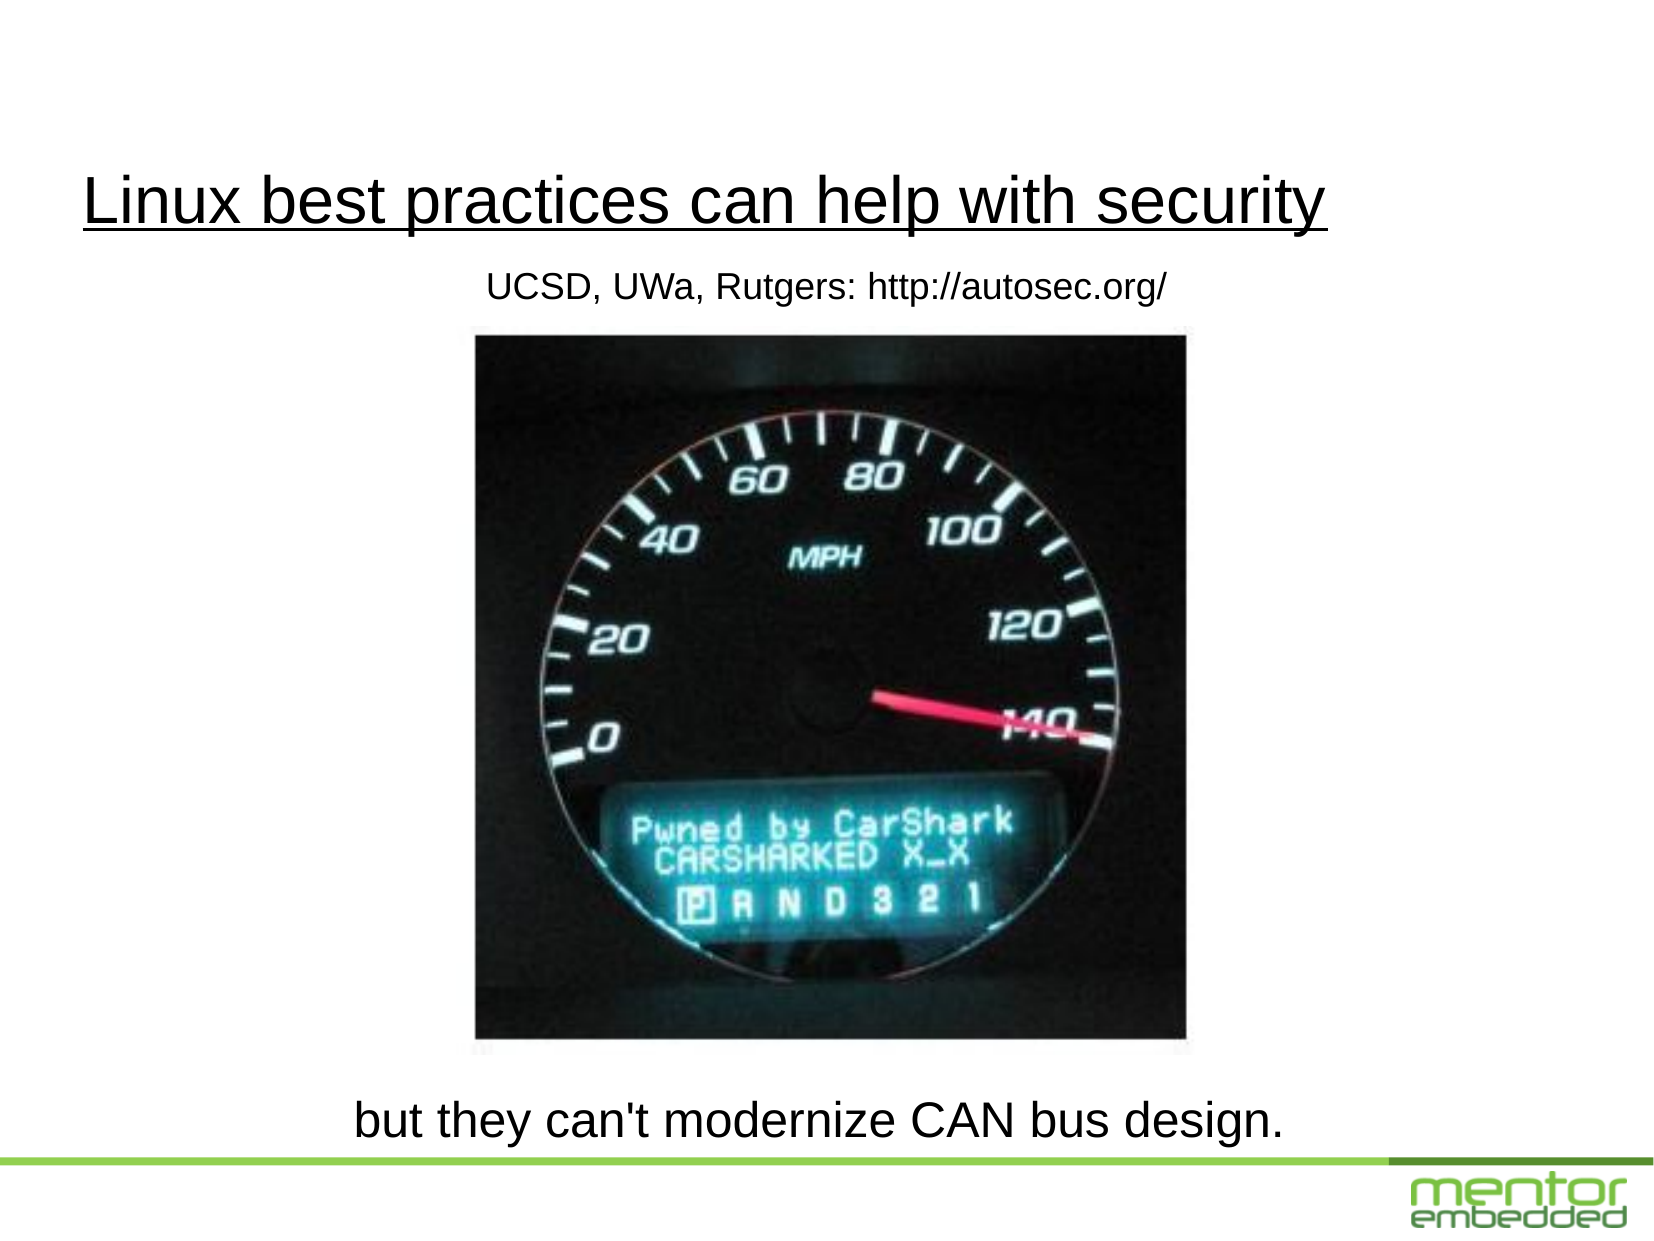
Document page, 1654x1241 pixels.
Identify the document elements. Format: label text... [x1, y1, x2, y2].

text_box UCSD, UWa, Rutgers: http://autosec.org/ [471, 258, 1183, 316]
picture [1411, 1171, 1627, 1228]
text_box but they can't modernize CAN bus design. [338, 1084, 1315, 1156]
title Linux best practices can help with security [82, 97, 1571, 305]
picture [456, 326, 1207, 1055]
